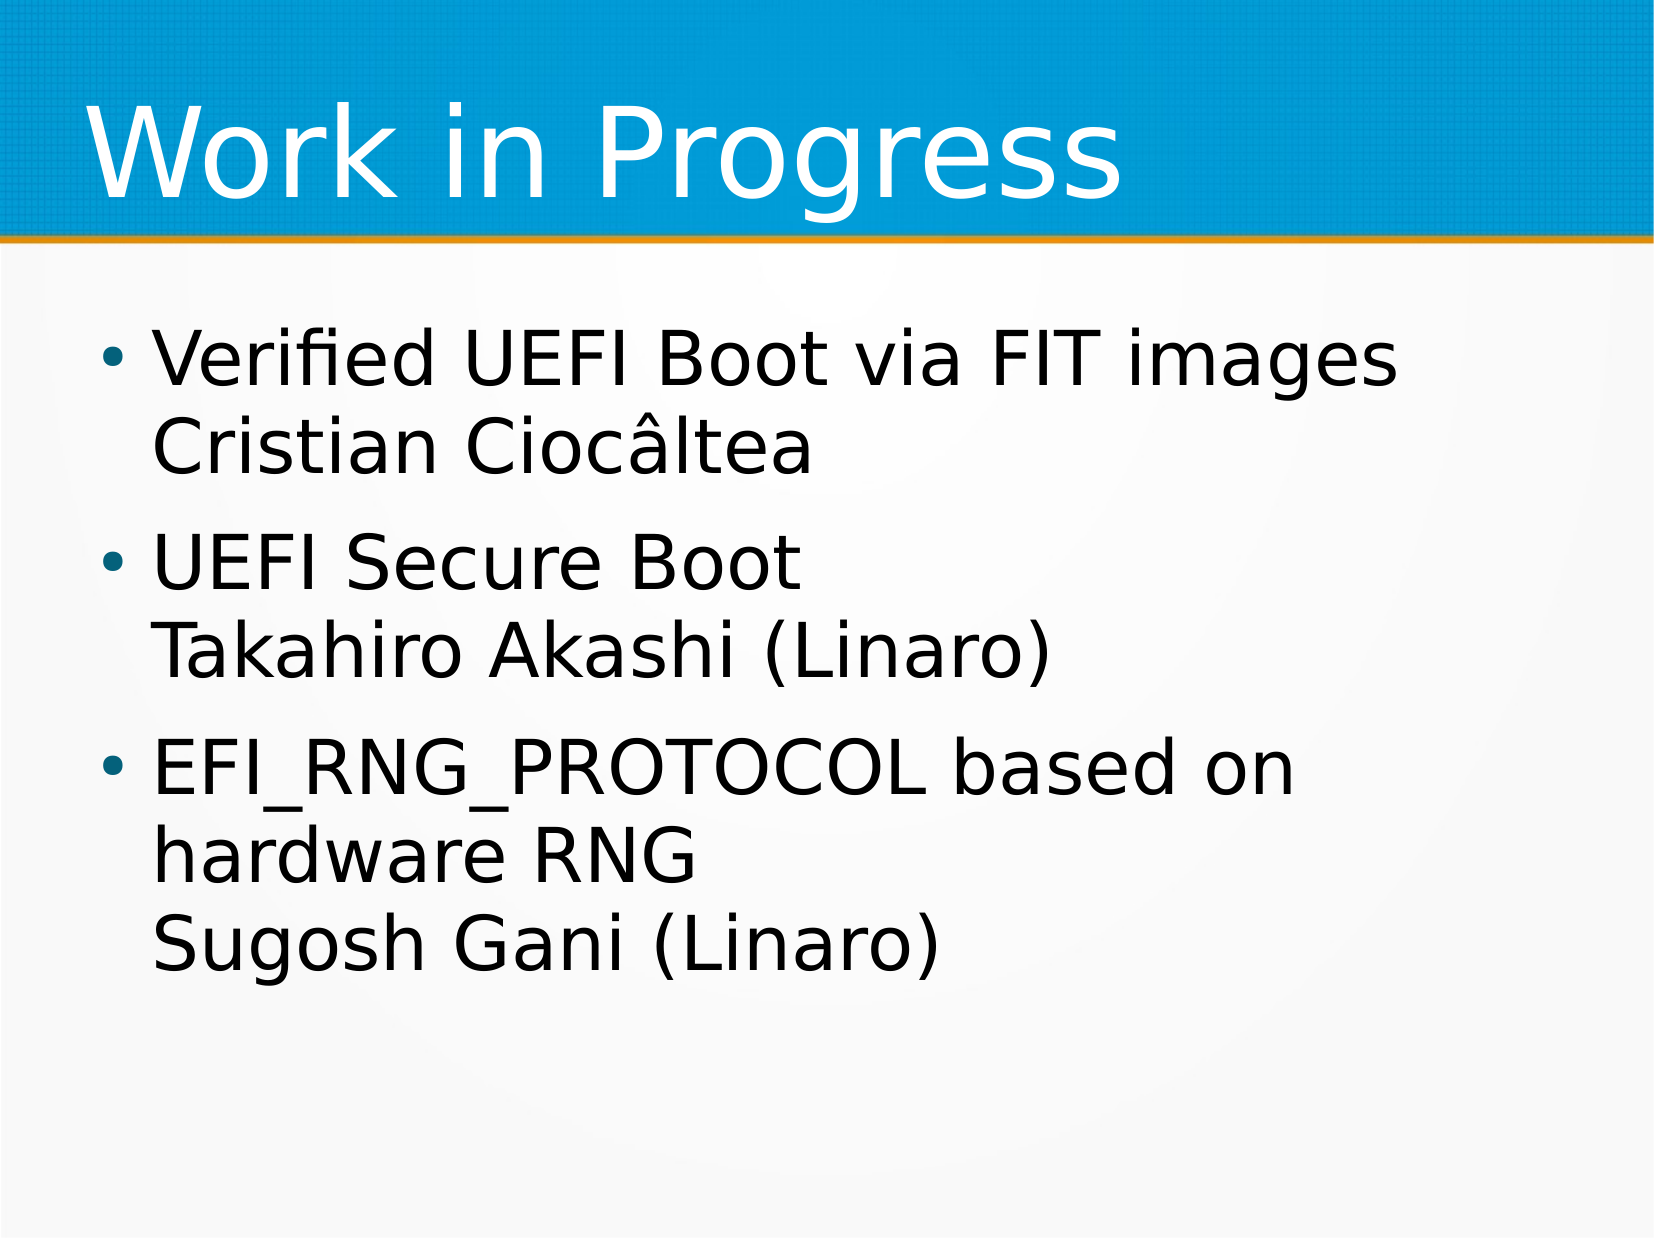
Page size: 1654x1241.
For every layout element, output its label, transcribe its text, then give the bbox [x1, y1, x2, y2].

picture [0, 233, 1654, 1241]
title Work in Progress [82, 19, 1571, 227]
list Verified UEFI Boot via FIT images Cristian Ciocâltea UEFI Secure Boot Takahiro Akashi (Linaro) EFI_RNG_PROTOCOL based on hardware RNG Sugosh Gani (Linaro) [82, 314, 1563, 1081]
